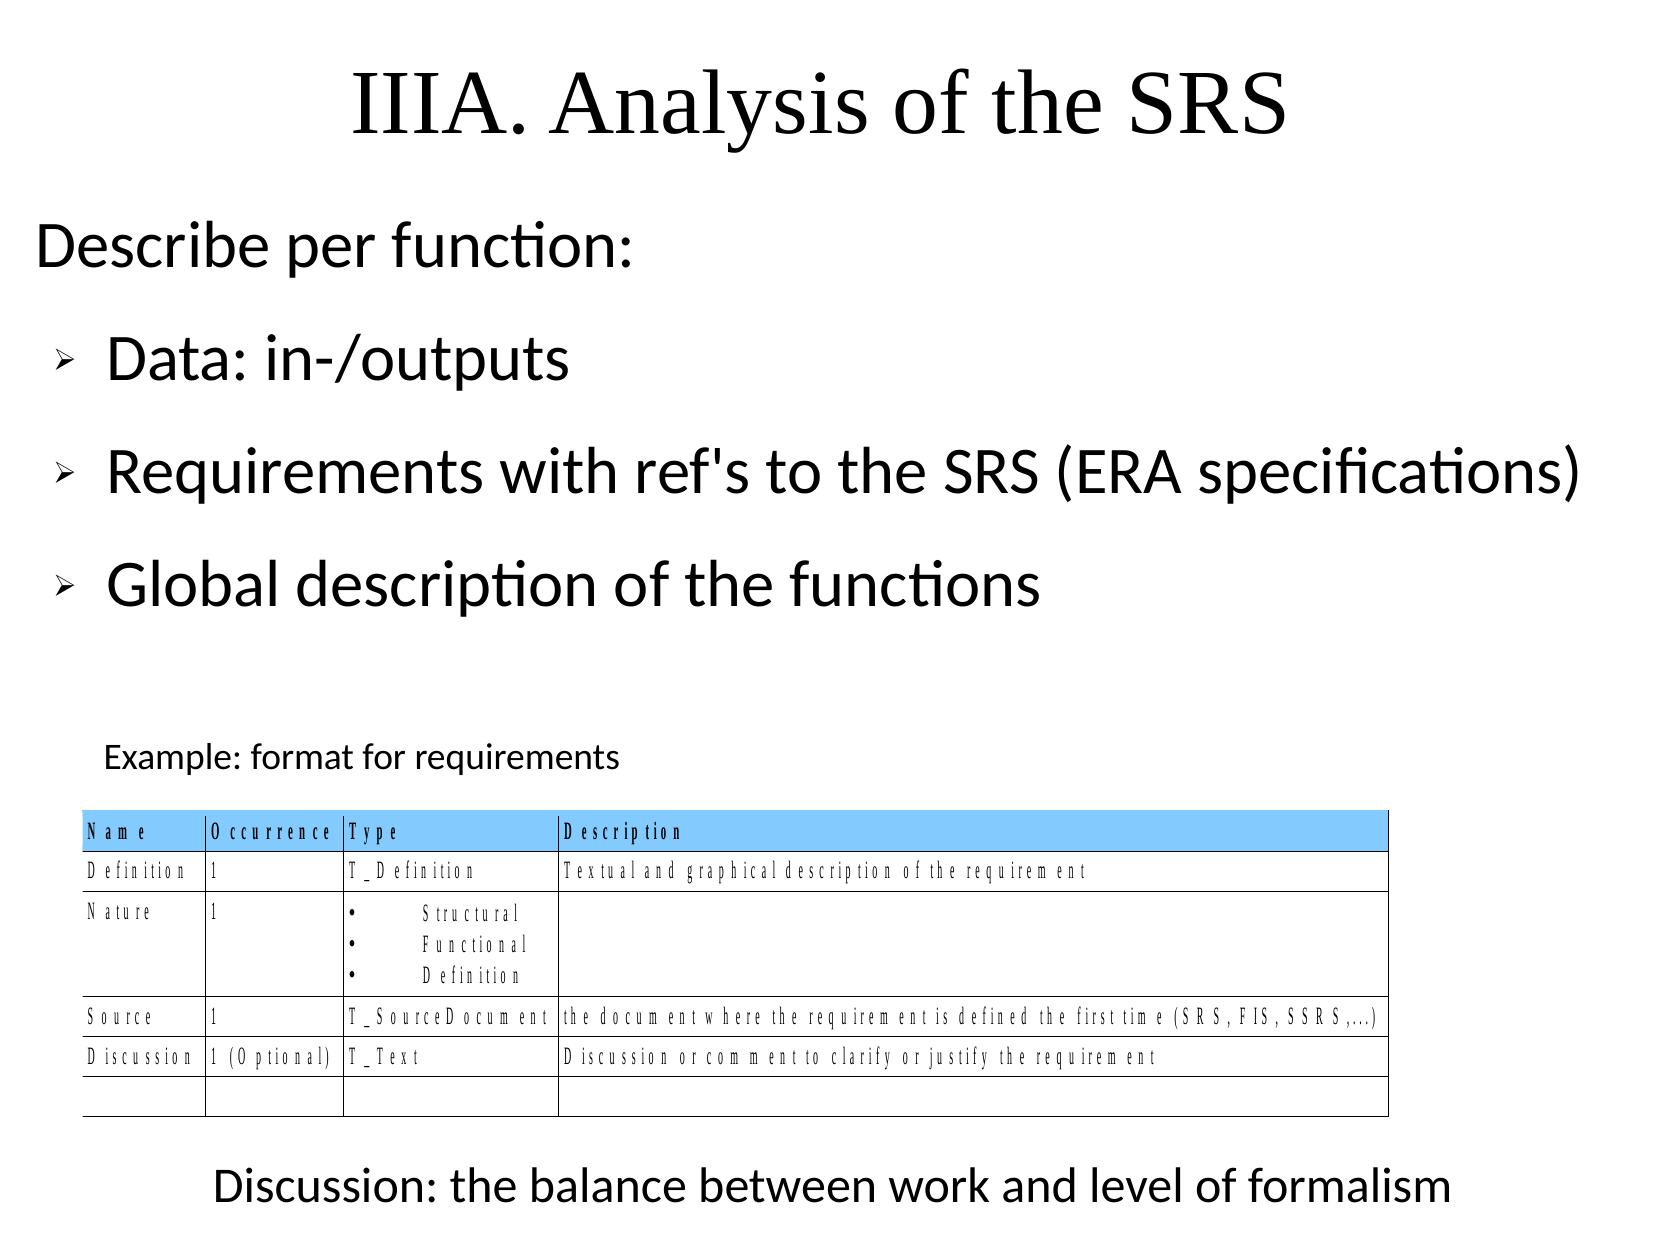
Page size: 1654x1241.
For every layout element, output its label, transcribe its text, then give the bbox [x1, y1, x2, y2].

text_box Discussion: the balance between work and level of formalism [94, 1157, 1583, 1234]
text_box Example: format for requirements [88, 733, 1235, 795]
list Describe per function: Data: in-/outputs Requirements with ref's to the SRS (ERA specifications) Global description of the functions [35, 200, 1654, 662]
picture [82, 781, 1613, 1146]
title IIIA. Analysis of the SRS [11, 50, 1630, 154]
